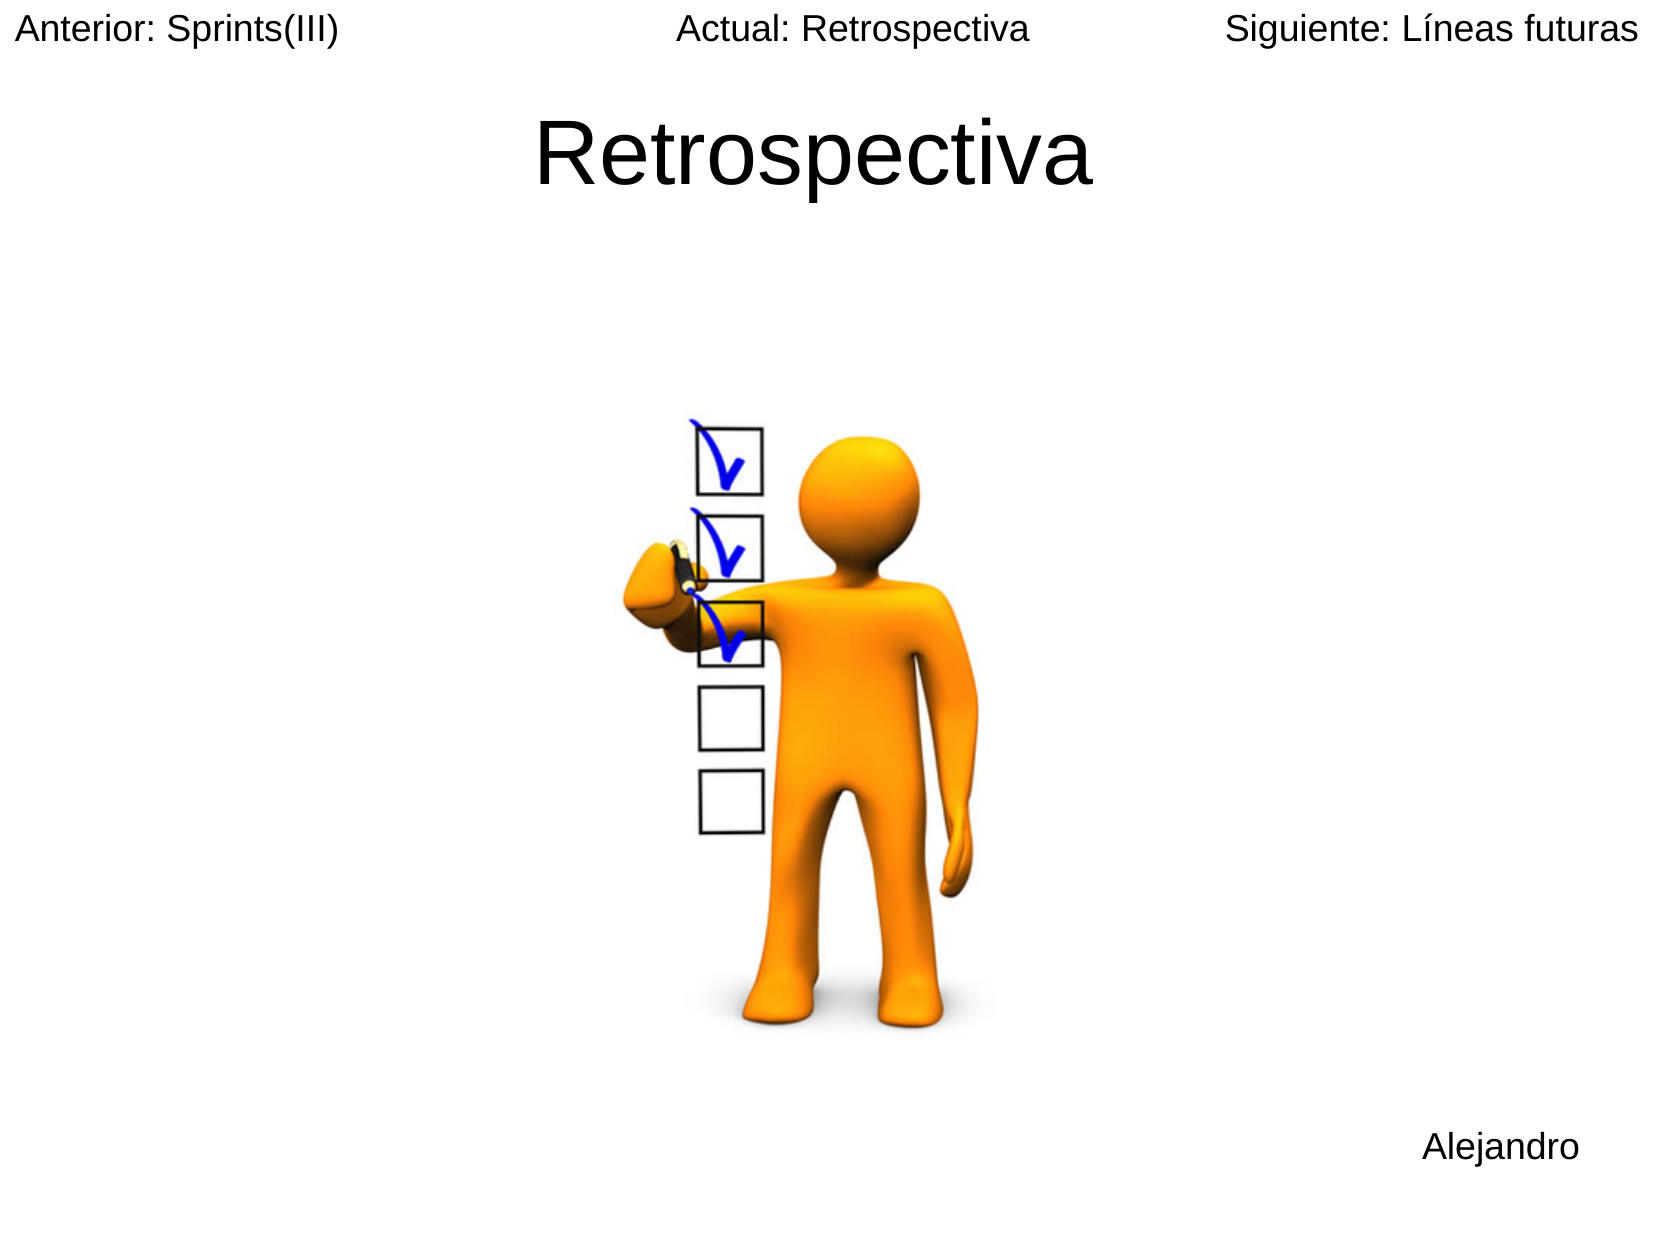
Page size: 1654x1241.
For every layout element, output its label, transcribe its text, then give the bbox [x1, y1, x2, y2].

text_box Anterior: Sprints(III) [0, 0, 461, 99]
text_box Alejandro [1204, 1117, 1595, 1207]
text_box Siguiente: Líneas futuras [1157, 0, 1654, 89]
text_box Actual: Retrospectiva [661, 0, 1123, 99]
title Retrospectiva [82, 49, 1571, 257]
picture [448, 389, 1158, 1055]
